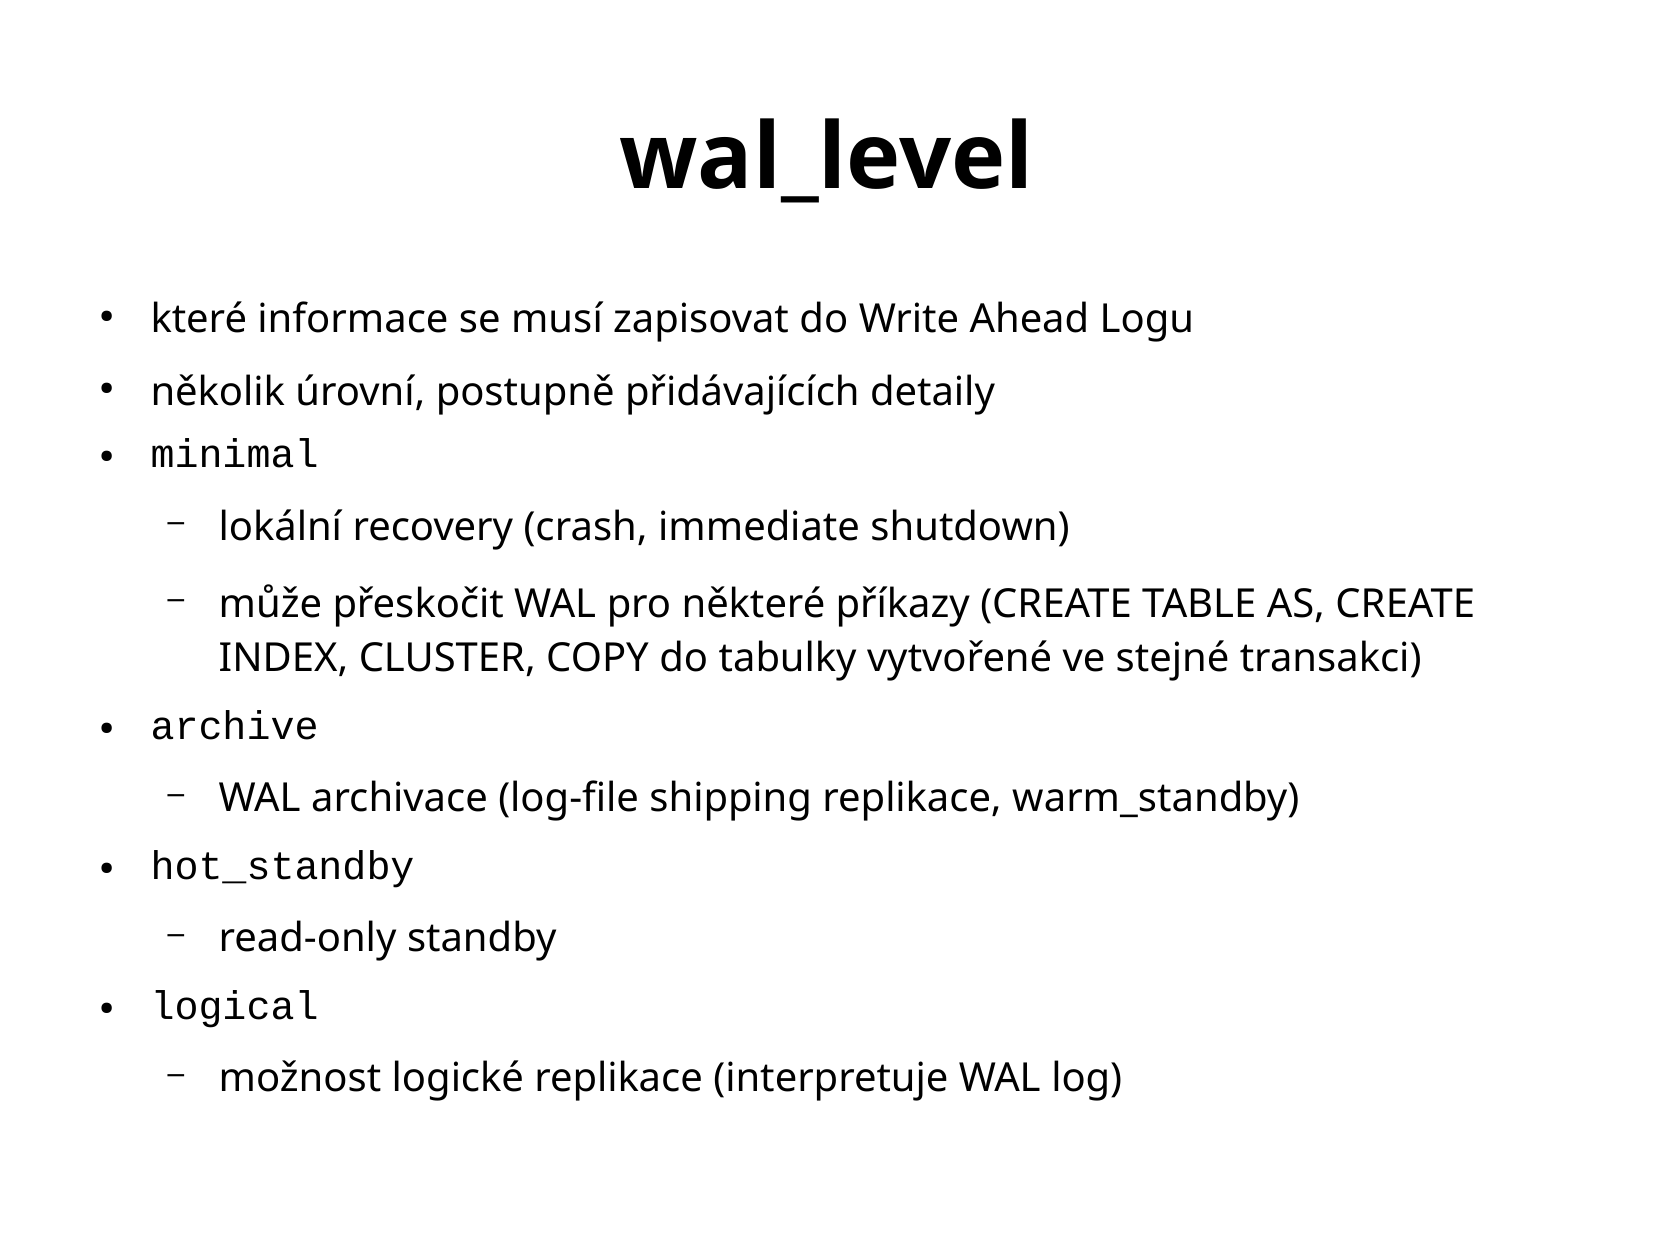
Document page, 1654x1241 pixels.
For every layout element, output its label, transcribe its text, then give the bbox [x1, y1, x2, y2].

list které informace se musí zapisovat do Write Ahead Logu několik úrovní, postupně přidávajících detaily minimal lokální recovery (crash, immediate shutdown) může přeskočit WAL pro některé příkazy (CREATE TABLE AS, CREATE INDEX, CLUSTER, COPY do tabulky vytvořené ve stejné transakci) archive WAL archivace (log-file shipping replikace, warm_standby) hot_standby read-only standby logical možnost logické replikace (interpretuje WAL log) [82, 290, 1538, 1111]
title wal_level [82, 49, 1571, 257]
